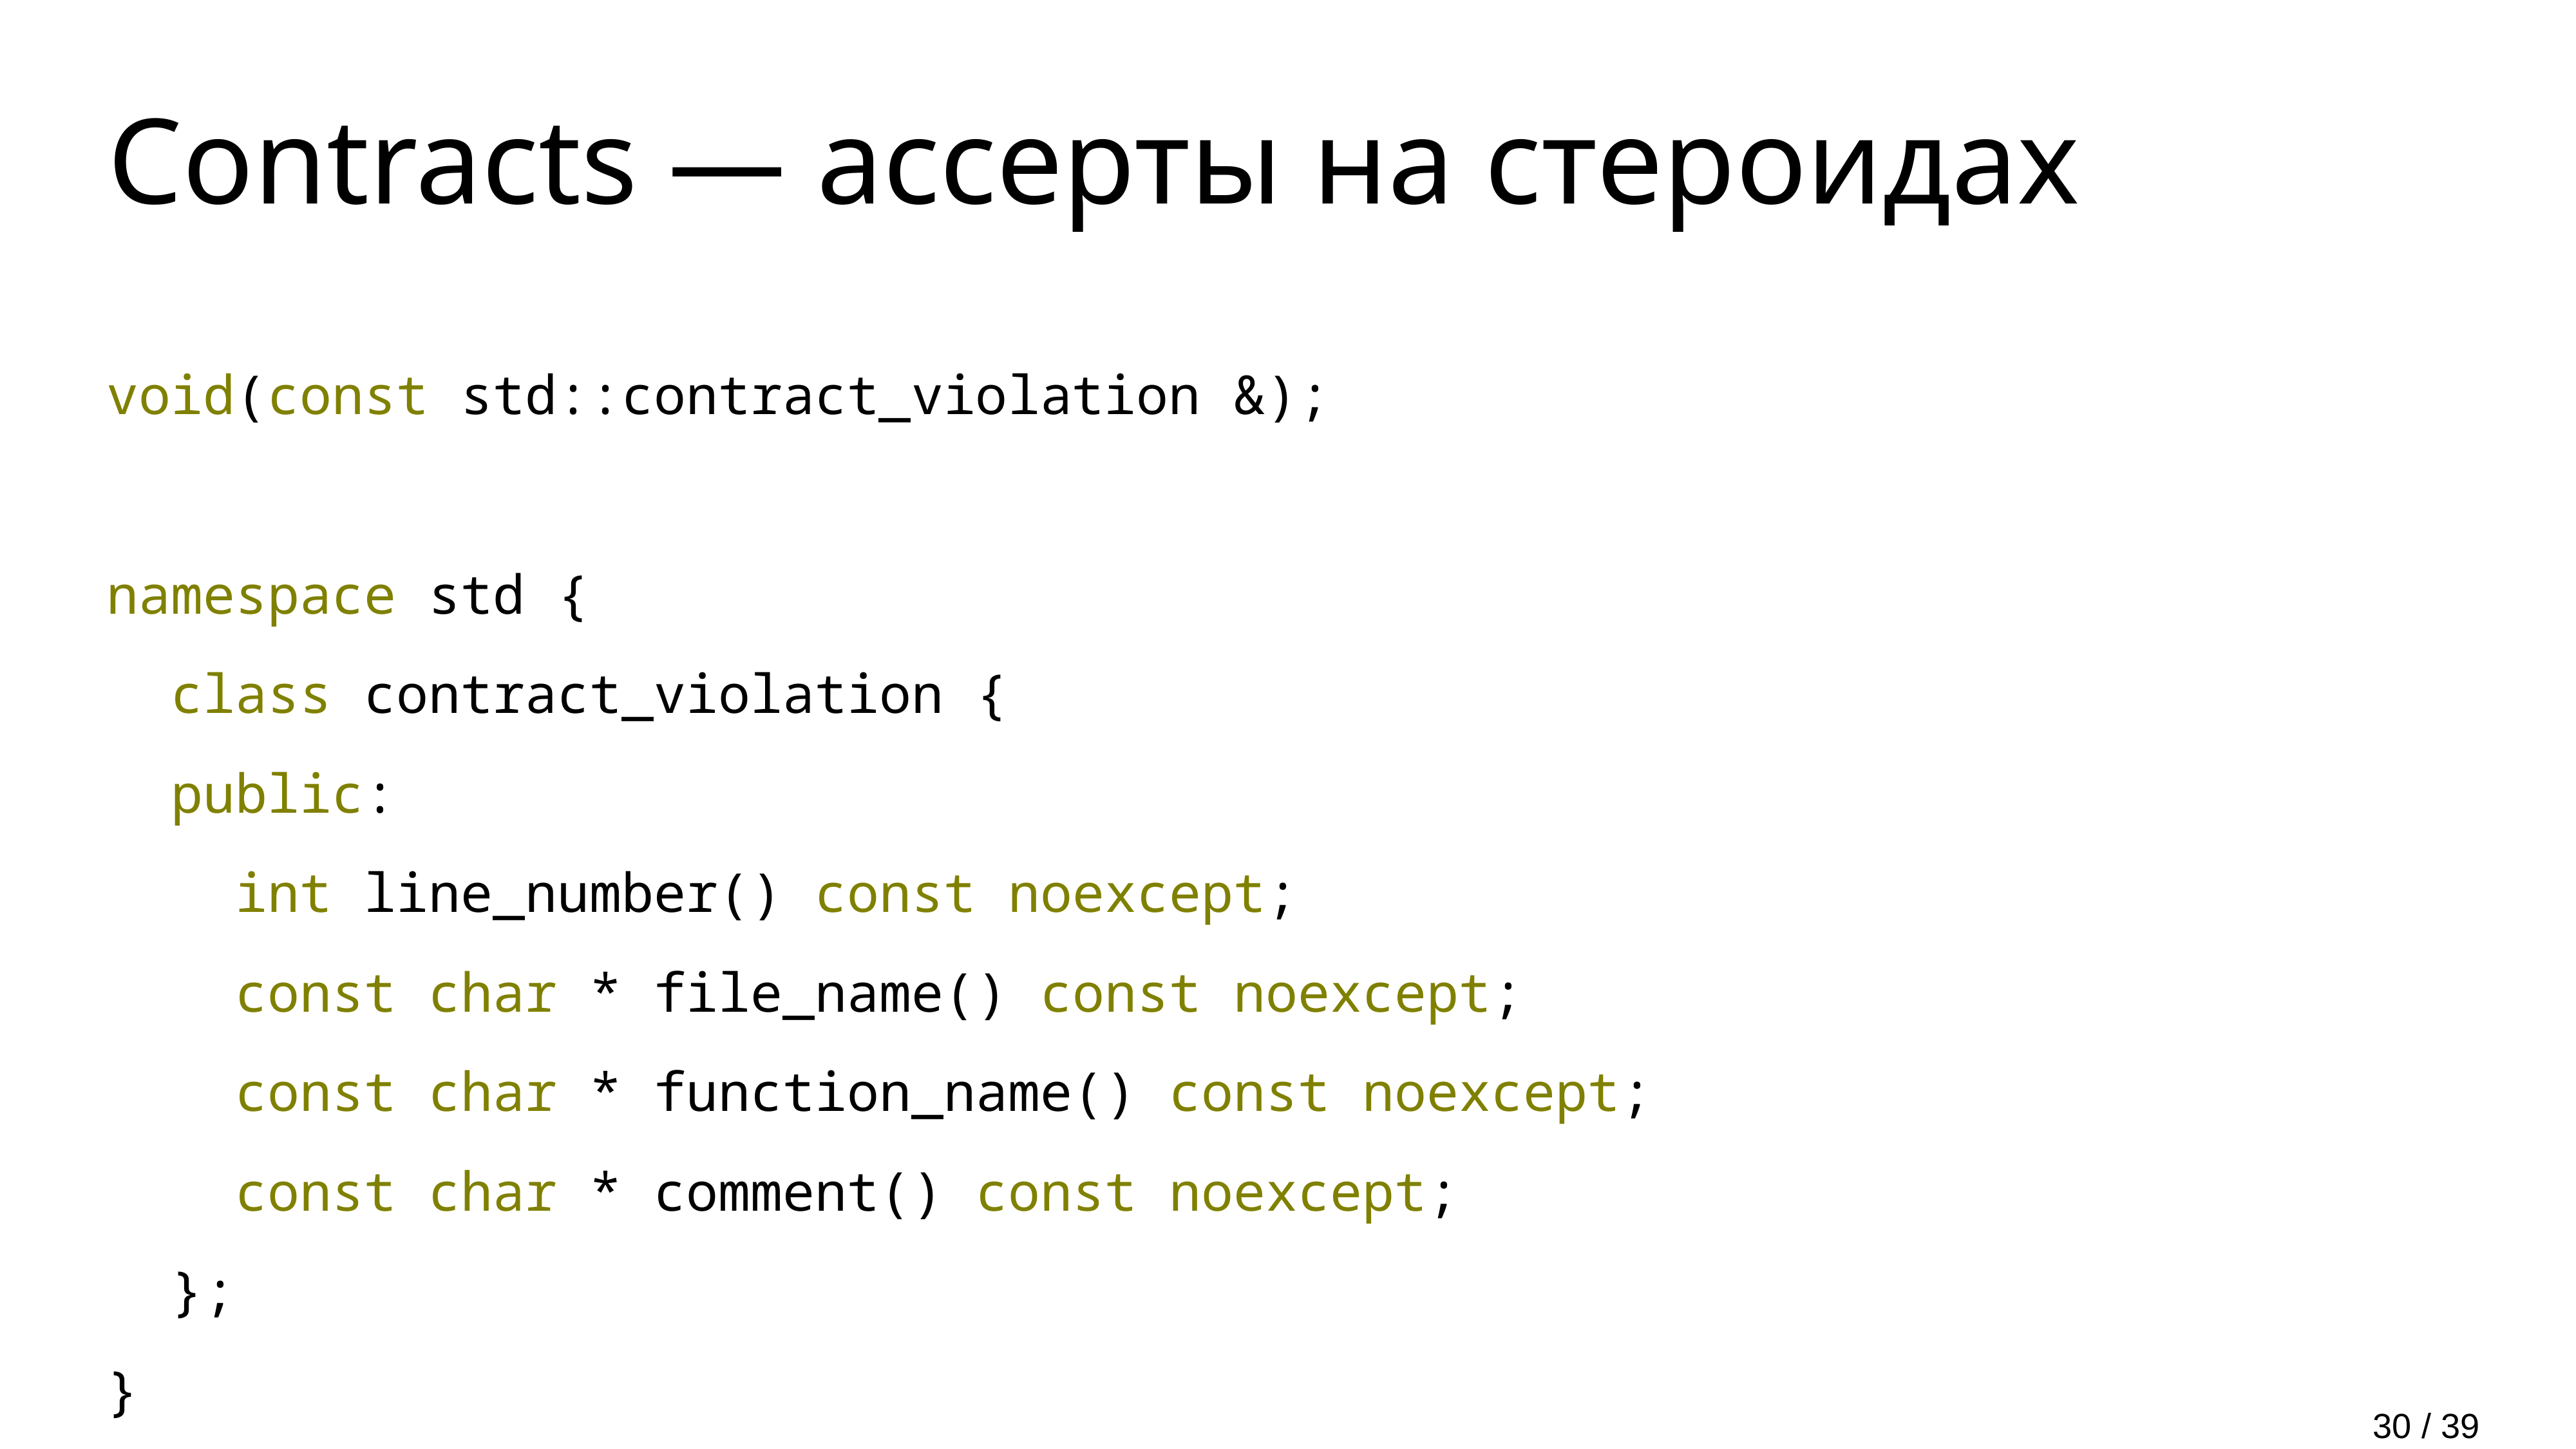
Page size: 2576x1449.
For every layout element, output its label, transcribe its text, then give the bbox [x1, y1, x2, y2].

list void(const std::contract_violation &); namespace std { class contract_violation { public: int line_number() const noexcept; const char * file_name() const noexcept; const char * function_name() const noexcept; const char * comment() const noexcept; }; } [0, 295, 2576, 1449]
text_box <number> / 39 [2363, 1402, 2576, 1449]
title Contracts — ассерты на стероидах [108, 80, 2468, 242]
